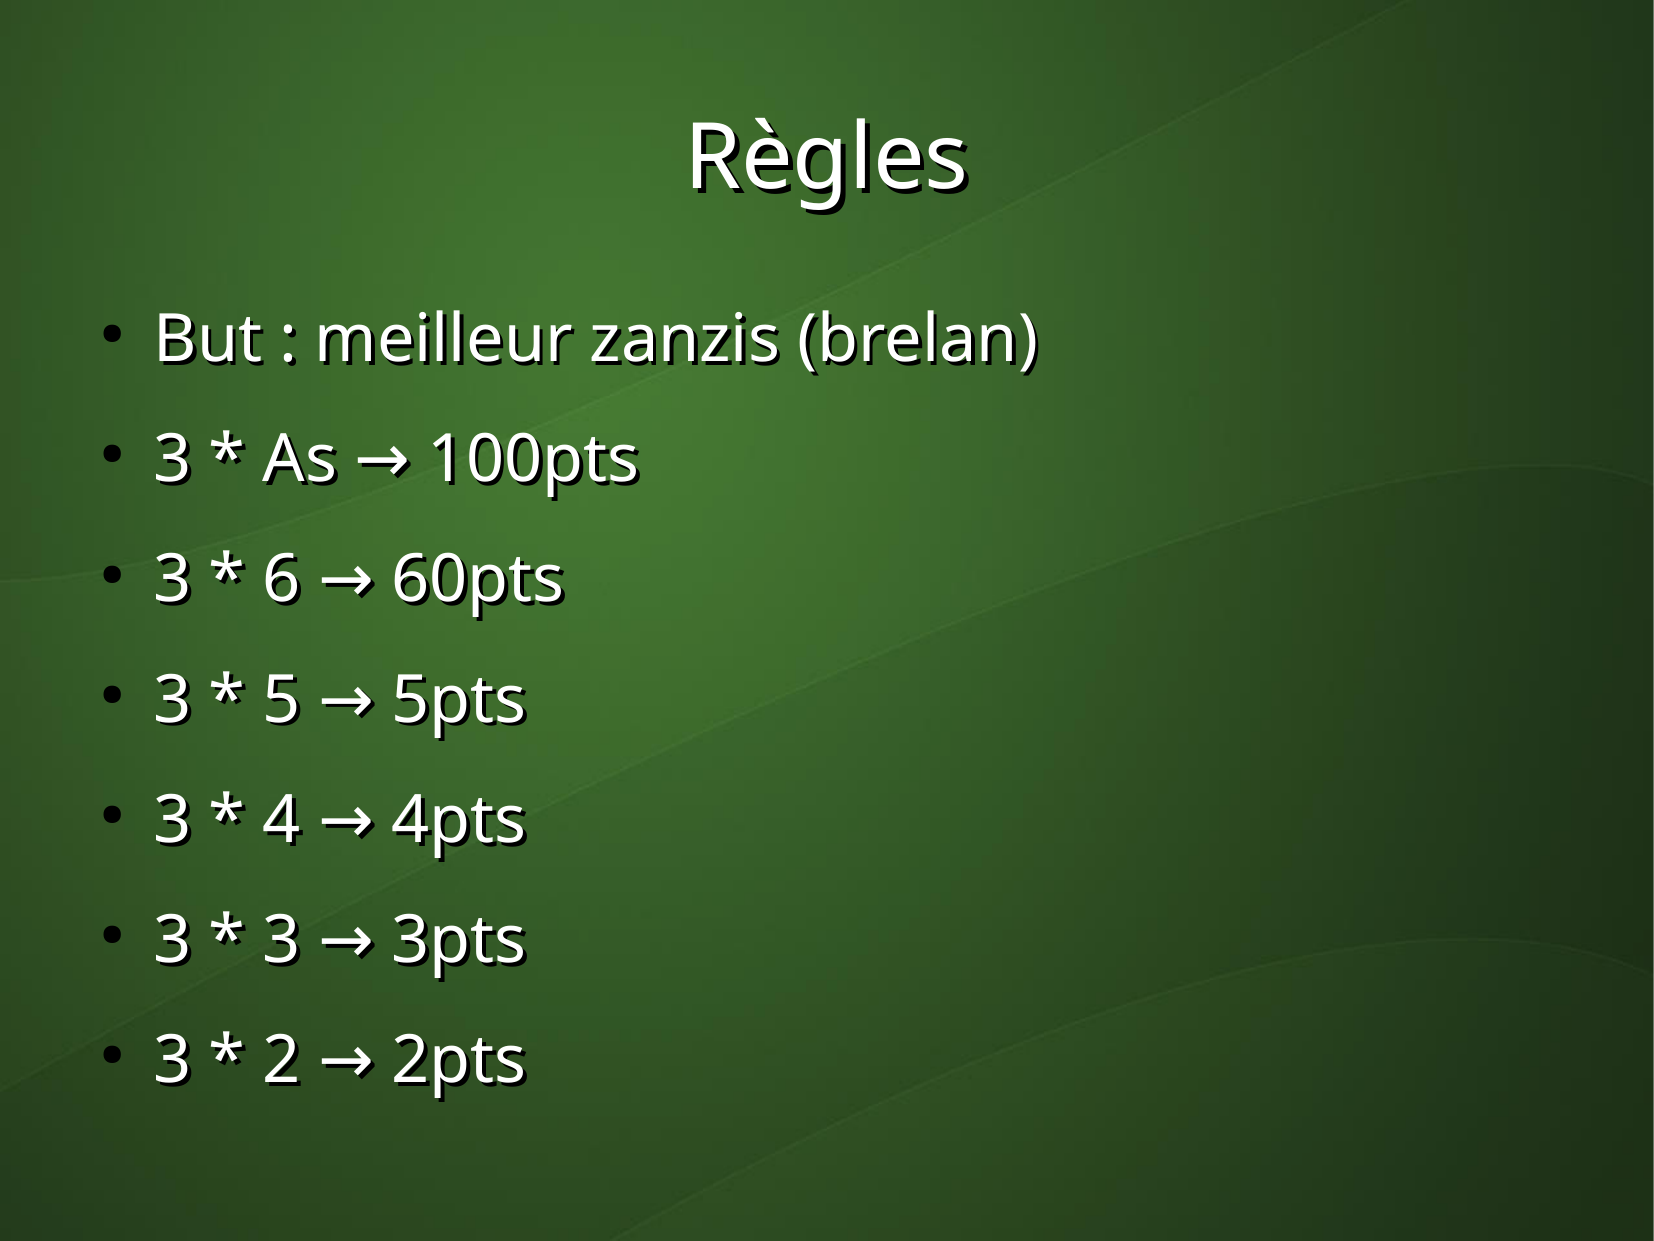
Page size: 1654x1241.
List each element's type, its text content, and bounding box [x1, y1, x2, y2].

list But : meilleur zanzis (brelan) 3 * As → 100pts 3 * 6 → 60pts 3 * 5 → 5pts 3 * 4 → 4pts 3 * 3 → 3pts 3 * 2 → 2pts [82, 290, 1571, 1103]
title Règles [82, 49, 1571, 257]
picture [0, 0, 1654, 1241]
